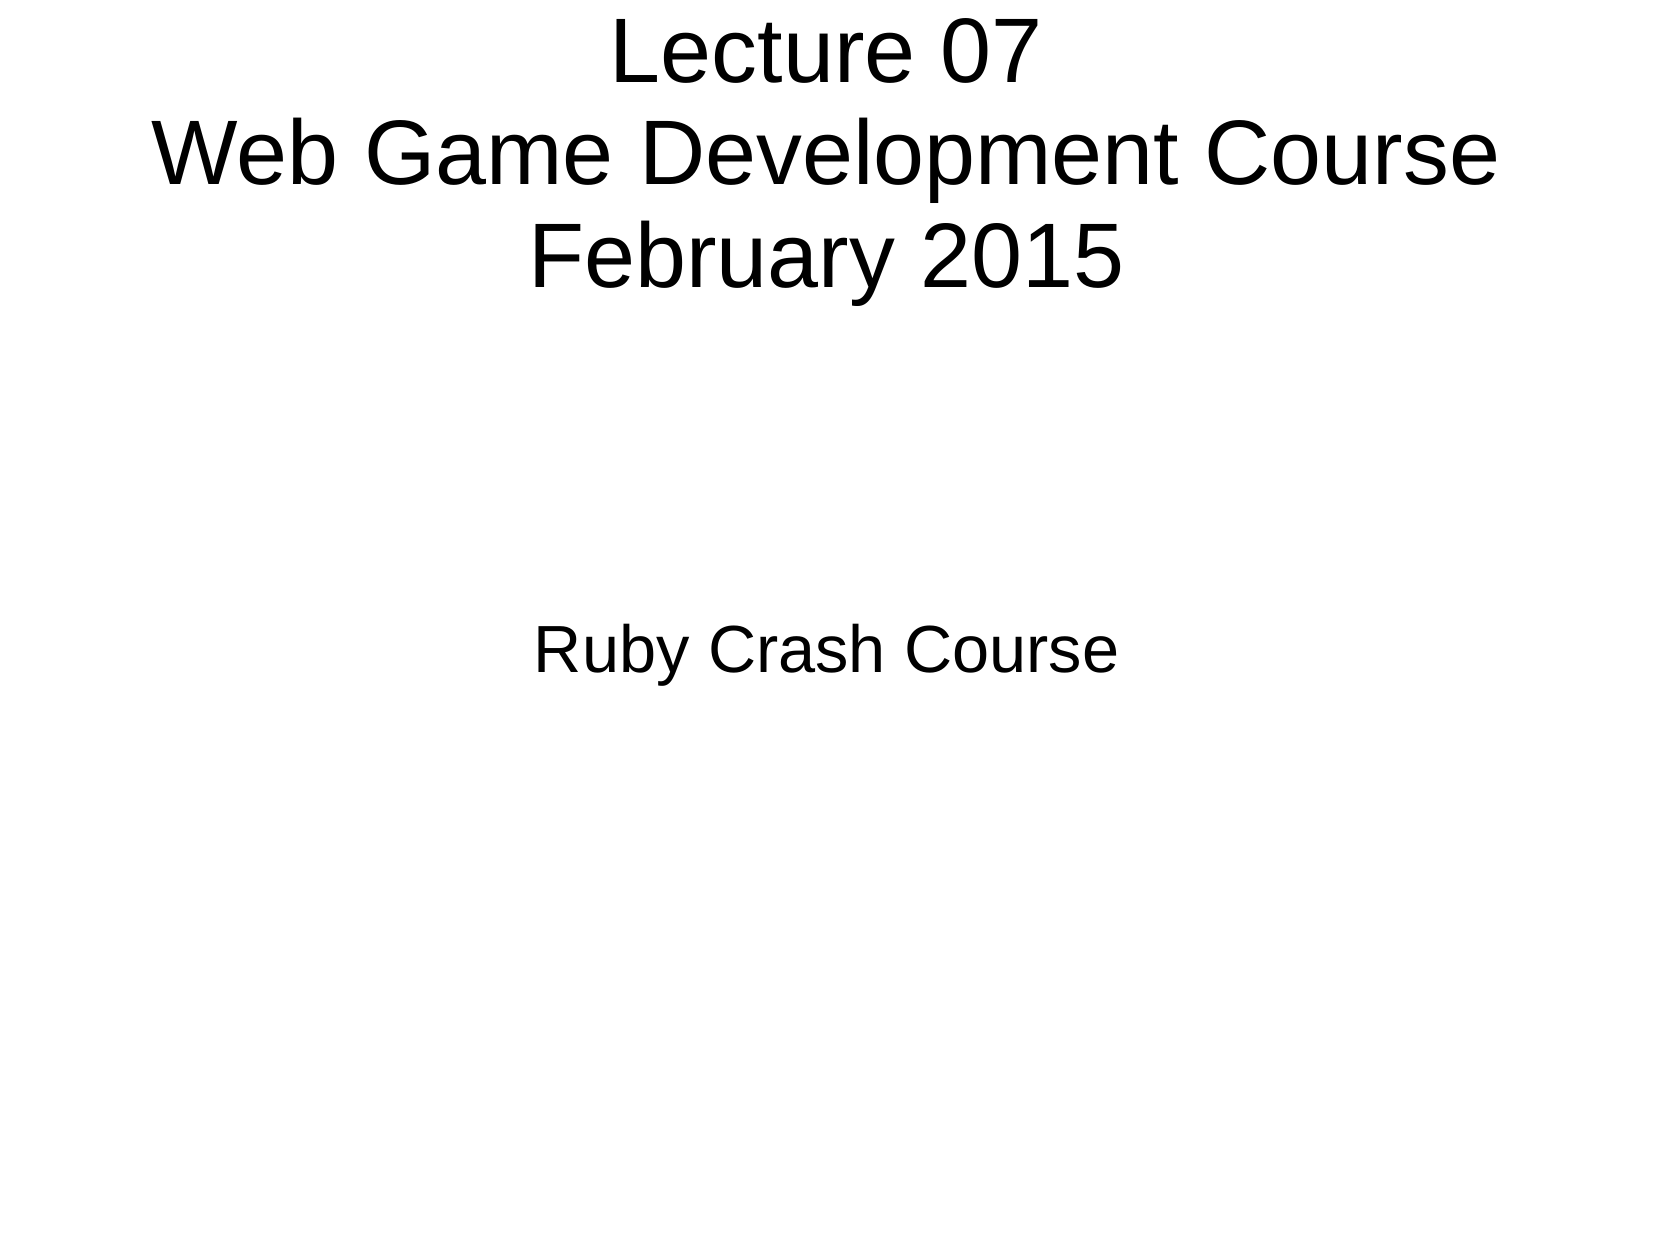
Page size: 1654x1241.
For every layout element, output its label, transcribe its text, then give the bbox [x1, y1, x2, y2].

subtitle Ruby Crash Course [82, 290, 1571, 1010]
title Lecture 07 Web Game Development Course February 2015 [82, 0, 1571, 290]
